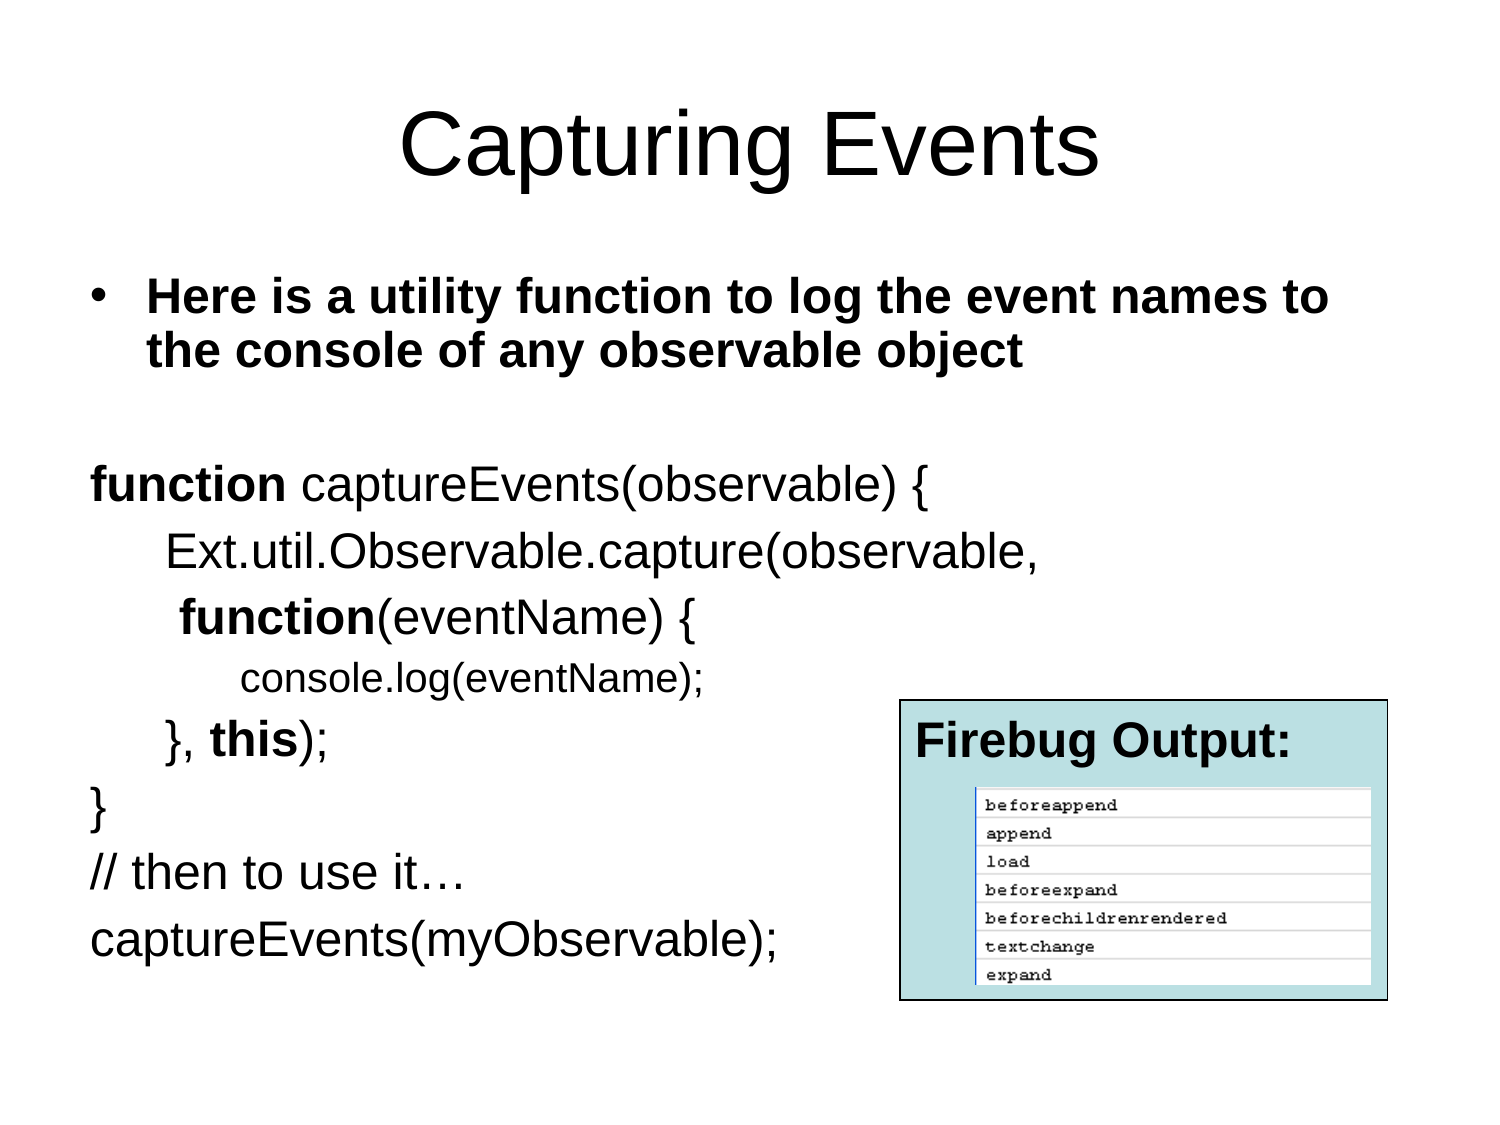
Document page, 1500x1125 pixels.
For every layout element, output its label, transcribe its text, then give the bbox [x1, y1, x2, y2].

title Capturing Events [75, 45, 1426, 233]
text_box Firebug Output: [900, 699, 1426, 776]
picture [975, 787, 1371, 985]
list Here is a utility function to log the event names to the console of any observable object function captureEvents(observable) { Ext.util.Observable.capture(observable, function(eventName) { console.log(eventName); }, this); } // then to use it… captureEvents(myObservable); [75, 262, 1426, 1006]
